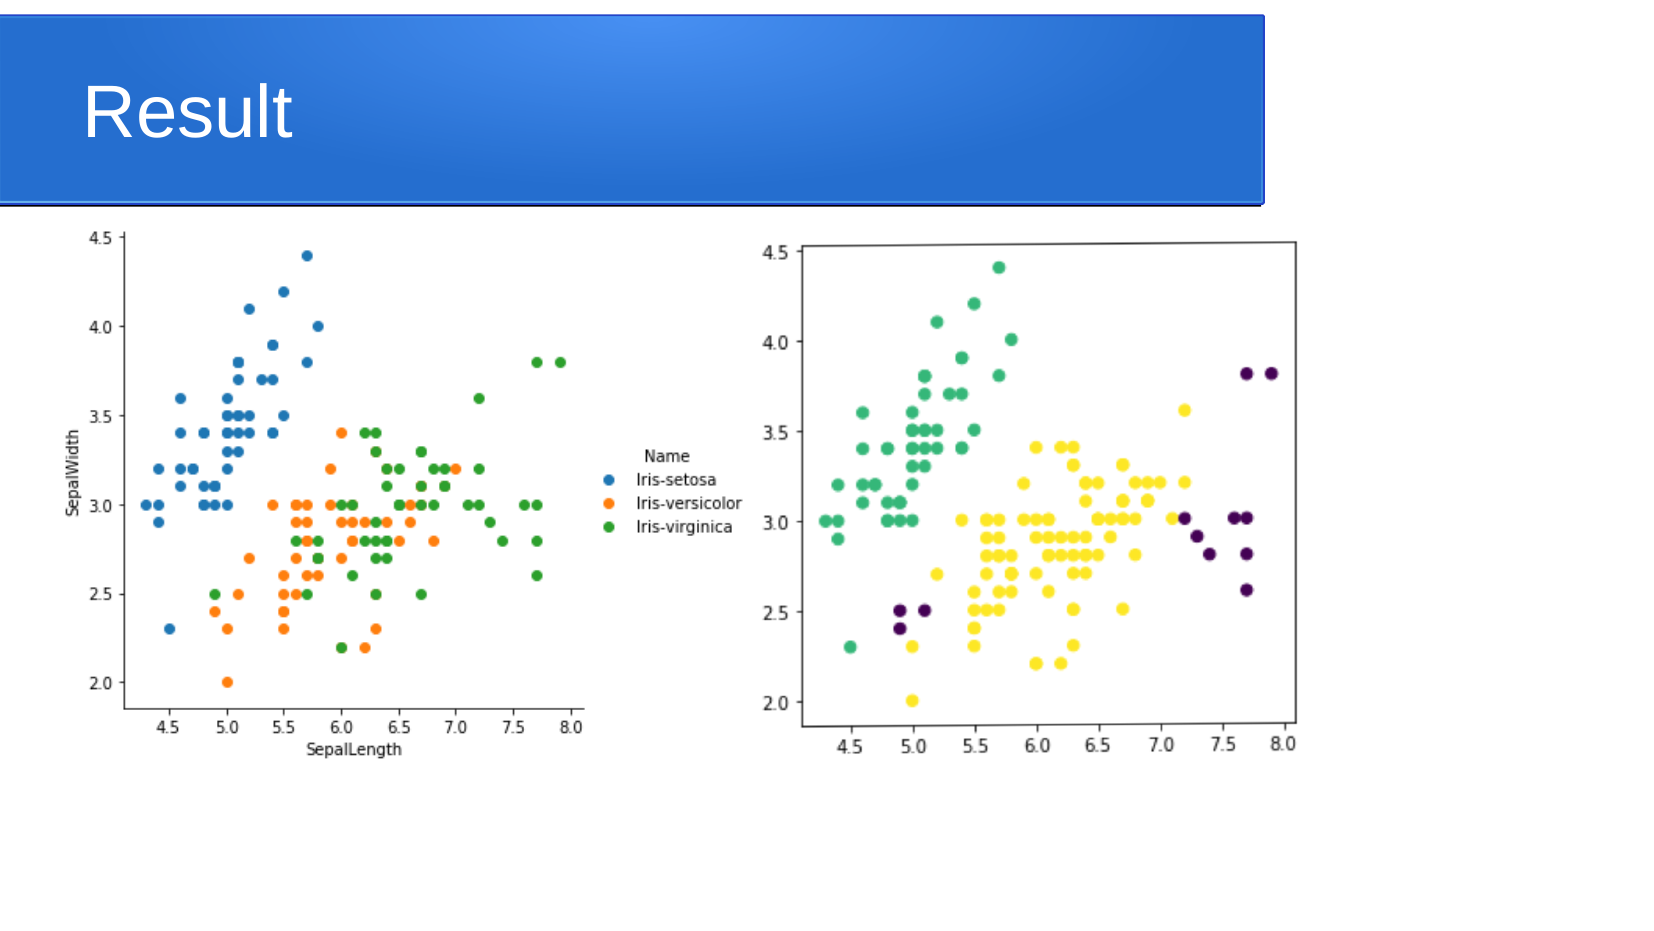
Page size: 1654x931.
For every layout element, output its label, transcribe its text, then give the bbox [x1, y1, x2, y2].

picture [30, 212, 1351, 775]
title Result [82, 35, 1235, 189]
